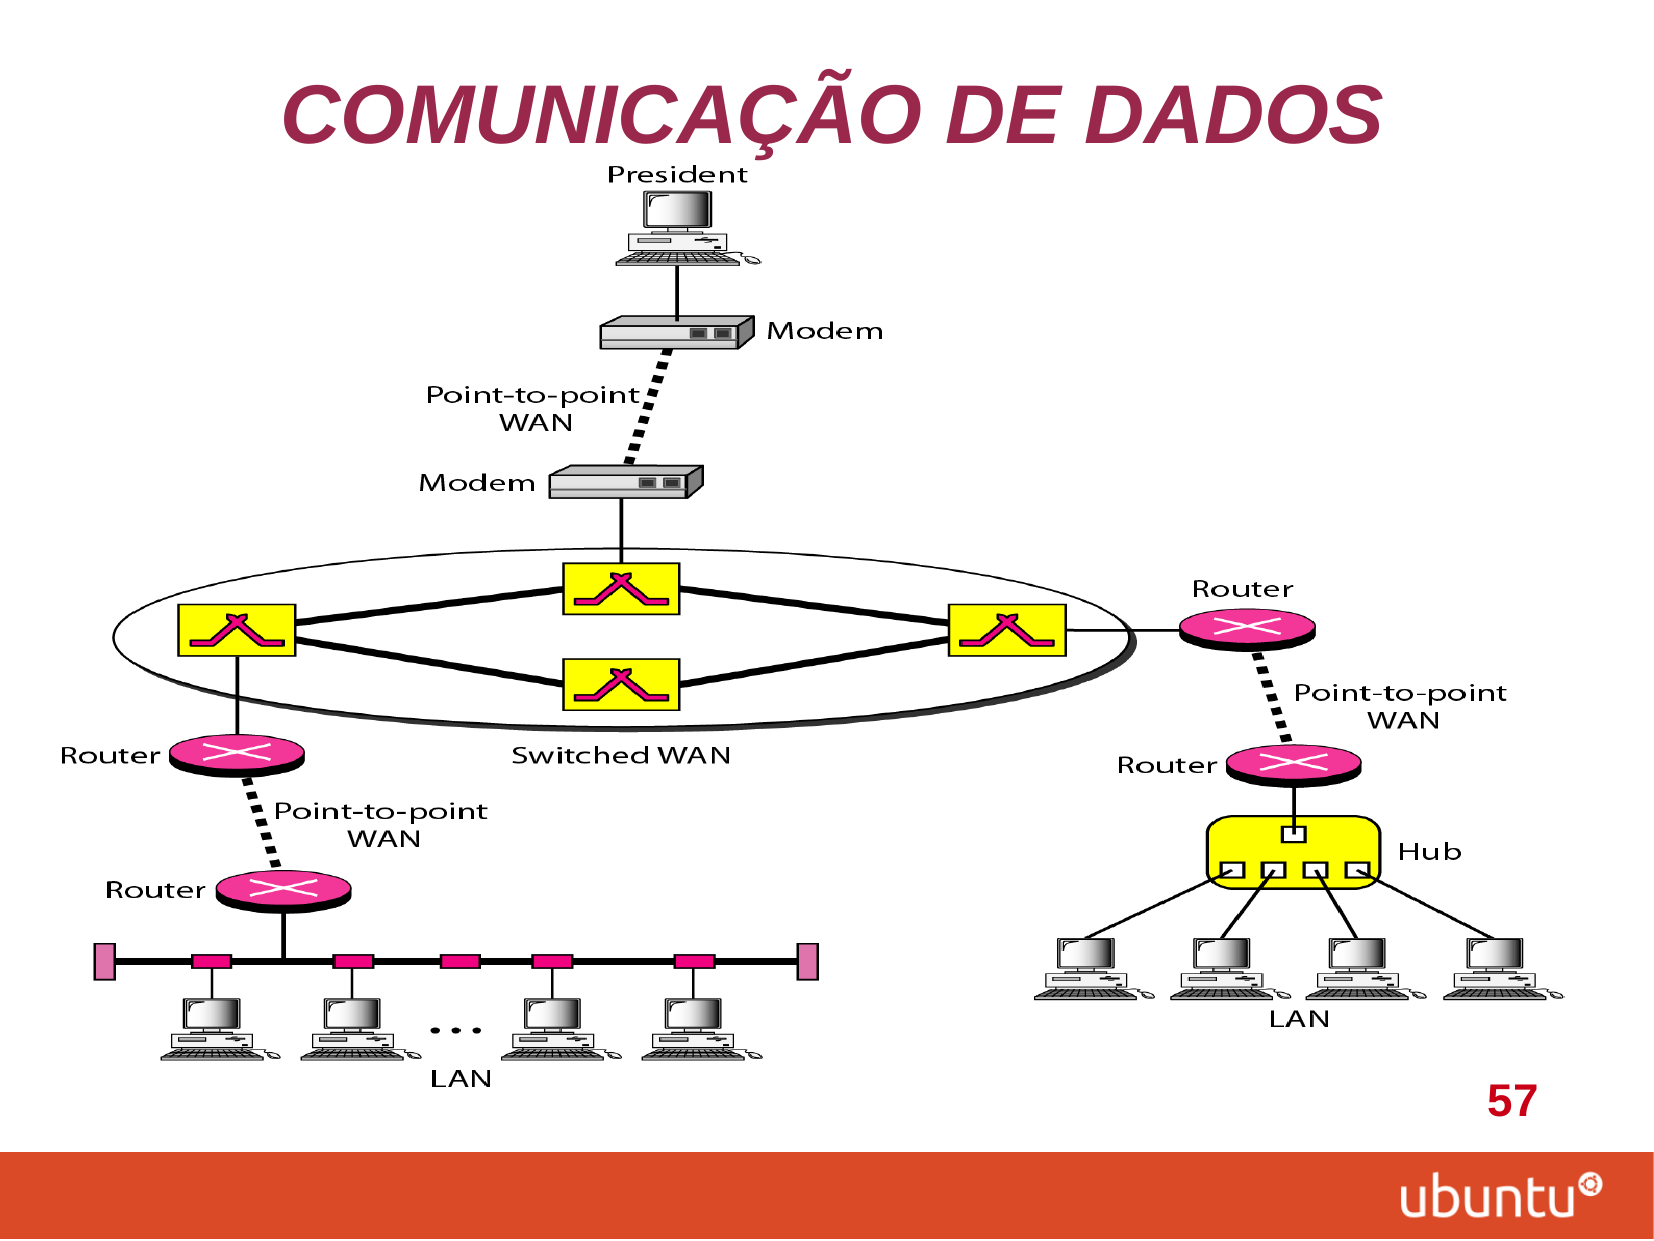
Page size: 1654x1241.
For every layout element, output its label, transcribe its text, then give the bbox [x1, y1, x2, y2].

picture [0, 1152, 1654, 1239]
title COMUNICAÇÃO DE DADOS [11, 7, 1654, 200]
picture [59, 162, 1565, 1093]
text_box <number> [1473, 1063, 1654, 1134]
